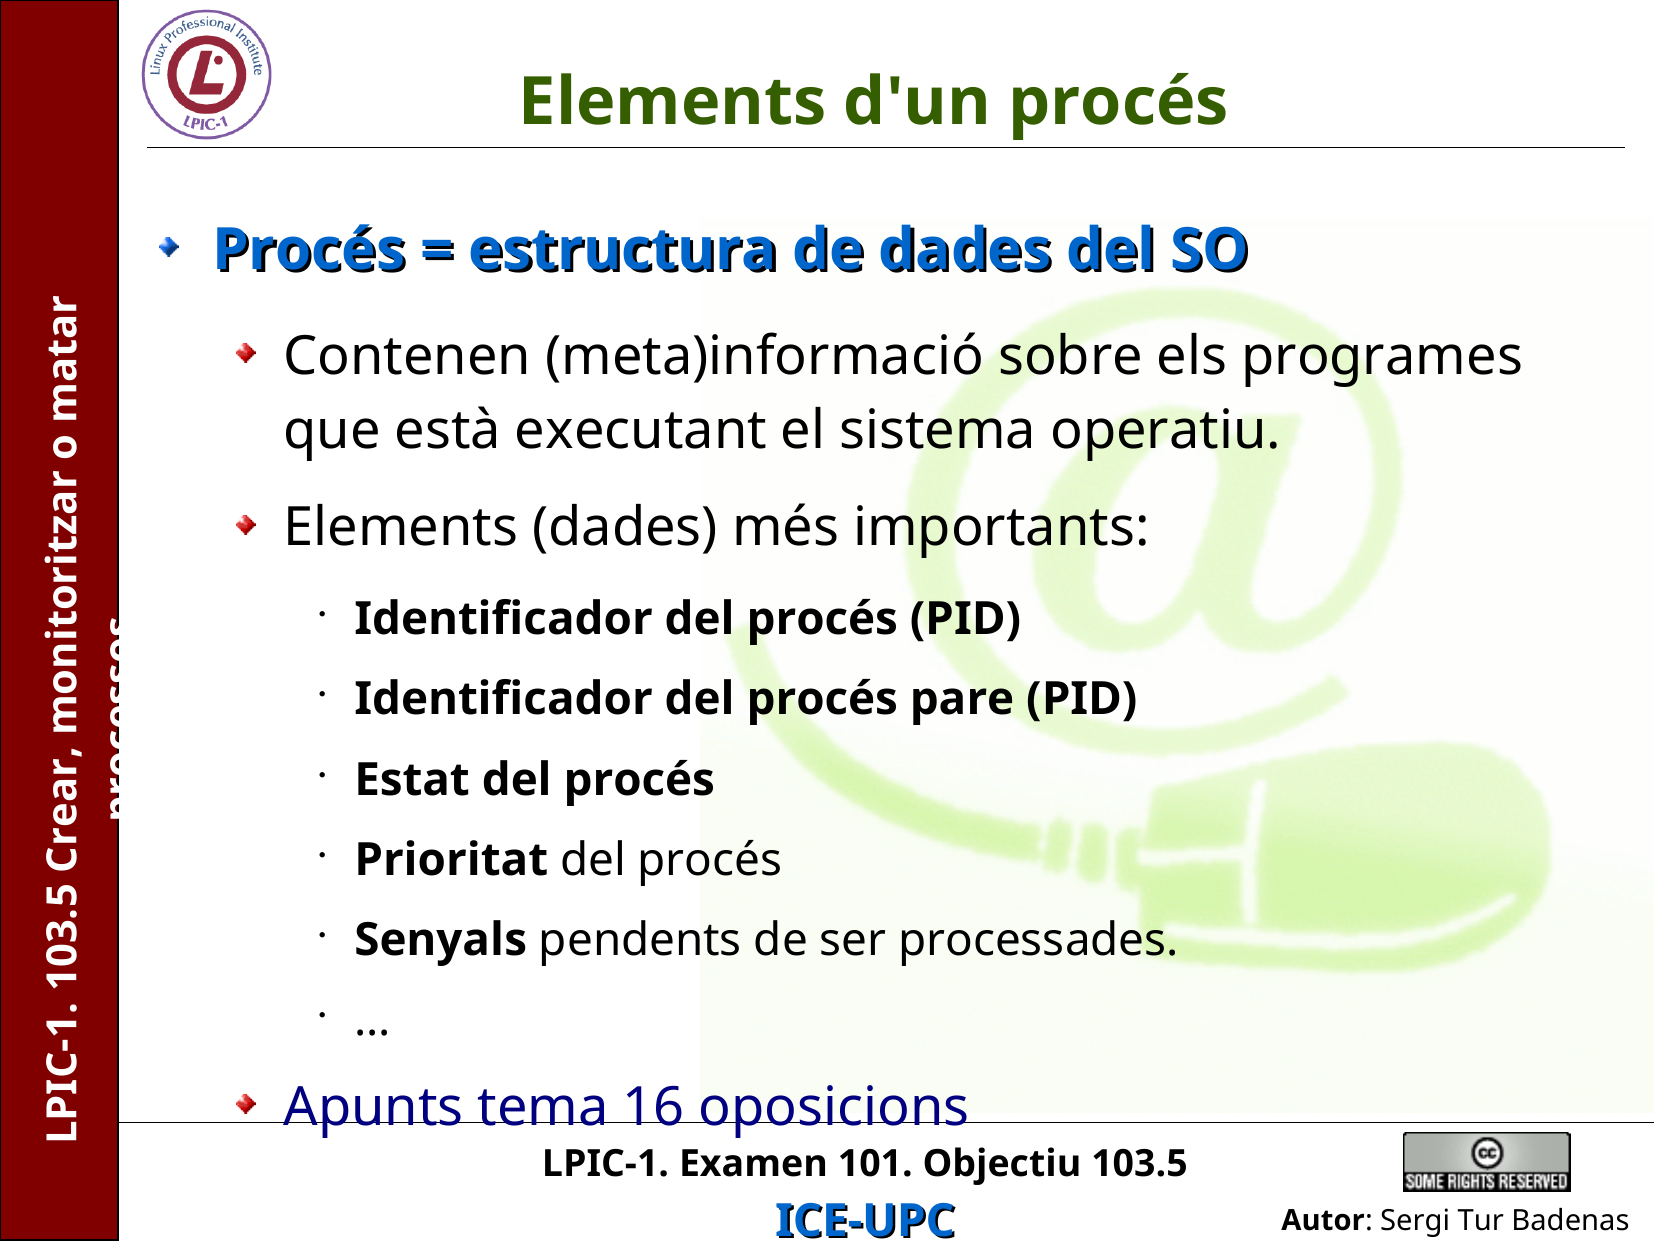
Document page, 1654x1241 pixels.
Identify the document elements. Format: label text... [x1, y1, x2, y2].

list Procés = estructura de dades del SO Contenen (meta)informació sobre els programes que està executant el sistema operatiu. Elements (dades) més importants: Identificador del procés (PID) Identificador del procés pare (PID) Estat del procés Prioritat del procés Senyals pendents de ser processades. ... Apunts tema 16 oposicions [141, 207, 1630, 1106]
picture [1403, 1132, 1571, 1192]
picture [919, 1106, 934, 1113]
picture [845, 1106, 868, 1113]
picture [761, 1106, 767, 1113]
picture [793, 1106, 810, 1113]
picture [906, 1106, 915, 1113]
picture [953, 217, 1654, 1113]
picture [706, 1106, 723, 1113]
picture [939, 1106, 956, 1113]
picture [740, 1106, 756, 1113]
picture [872, 1106, 880, 1113]
picture [885, 1106, 902, 1113]
title Elements d'un procés [129, 55, 1619, 142]
picture [236, 1106, 256, 1114]
picture [832, 1106, 840, 1113]
picture [807, 1106, 828, 1113]
picture [772, 1106, 789, 1113]
picture [135, 5, 277, 55]
picture [727, 1106, 736, 1113]
